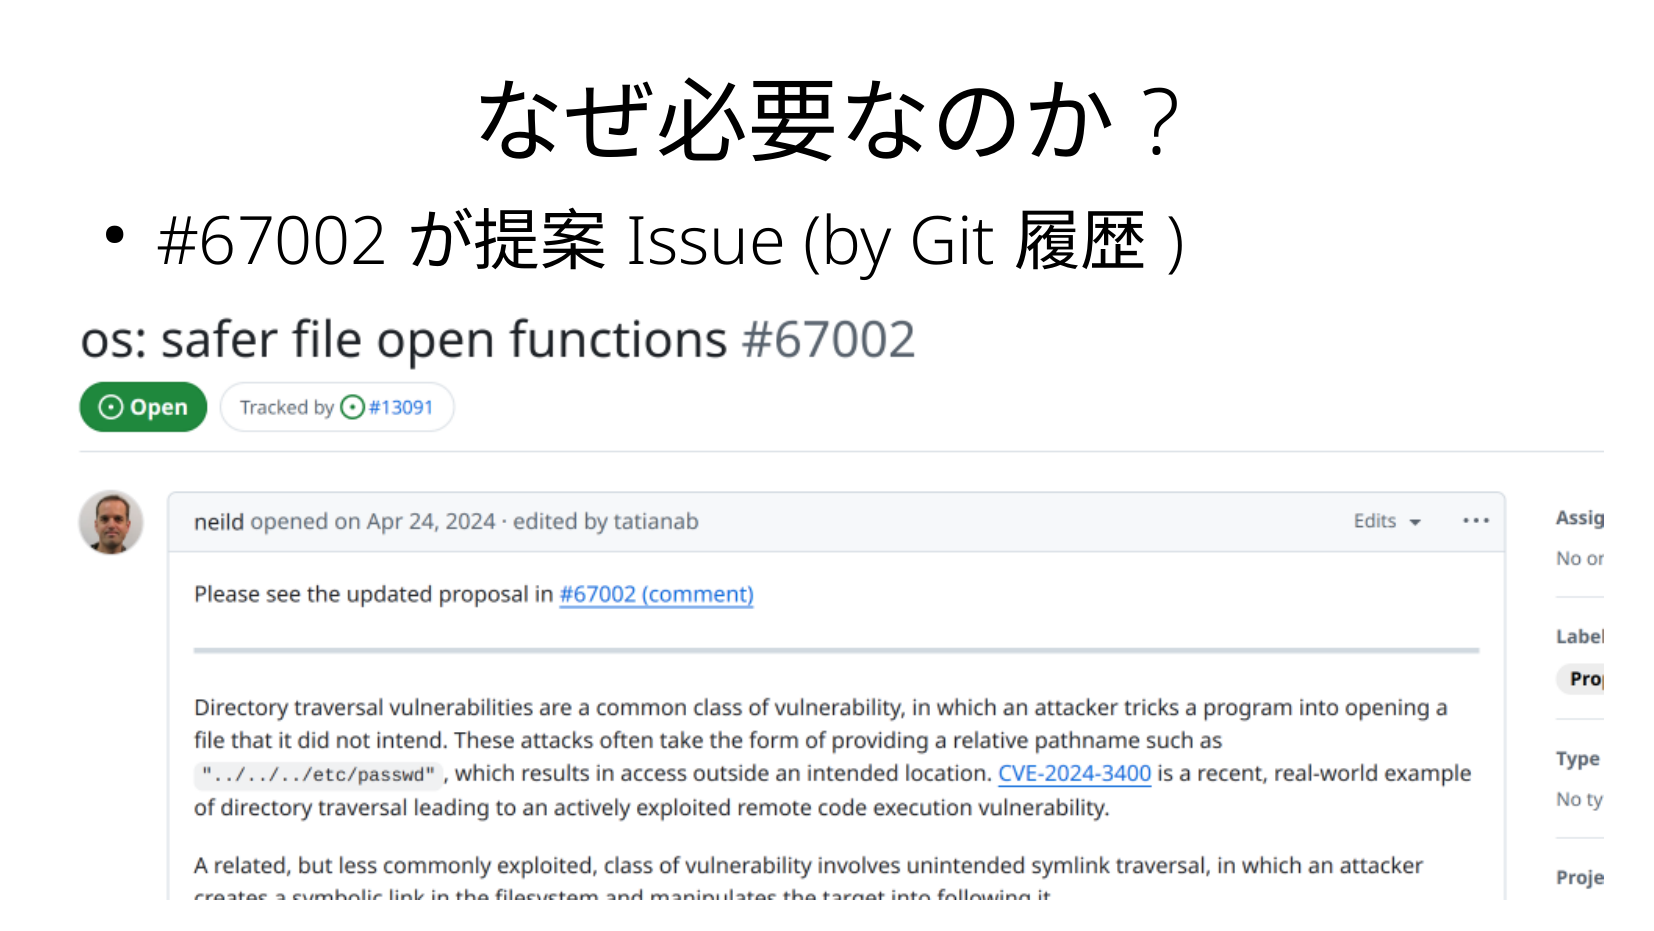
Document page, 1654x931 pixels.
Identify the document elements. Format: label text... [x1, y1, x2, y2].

list #67002が提案Issue (by Git履歴) [85, 187, 1574, 293]
picture [37, 293, 1604, 901]
title なぜ必要なのか? [82, 37, 1571, 193]
